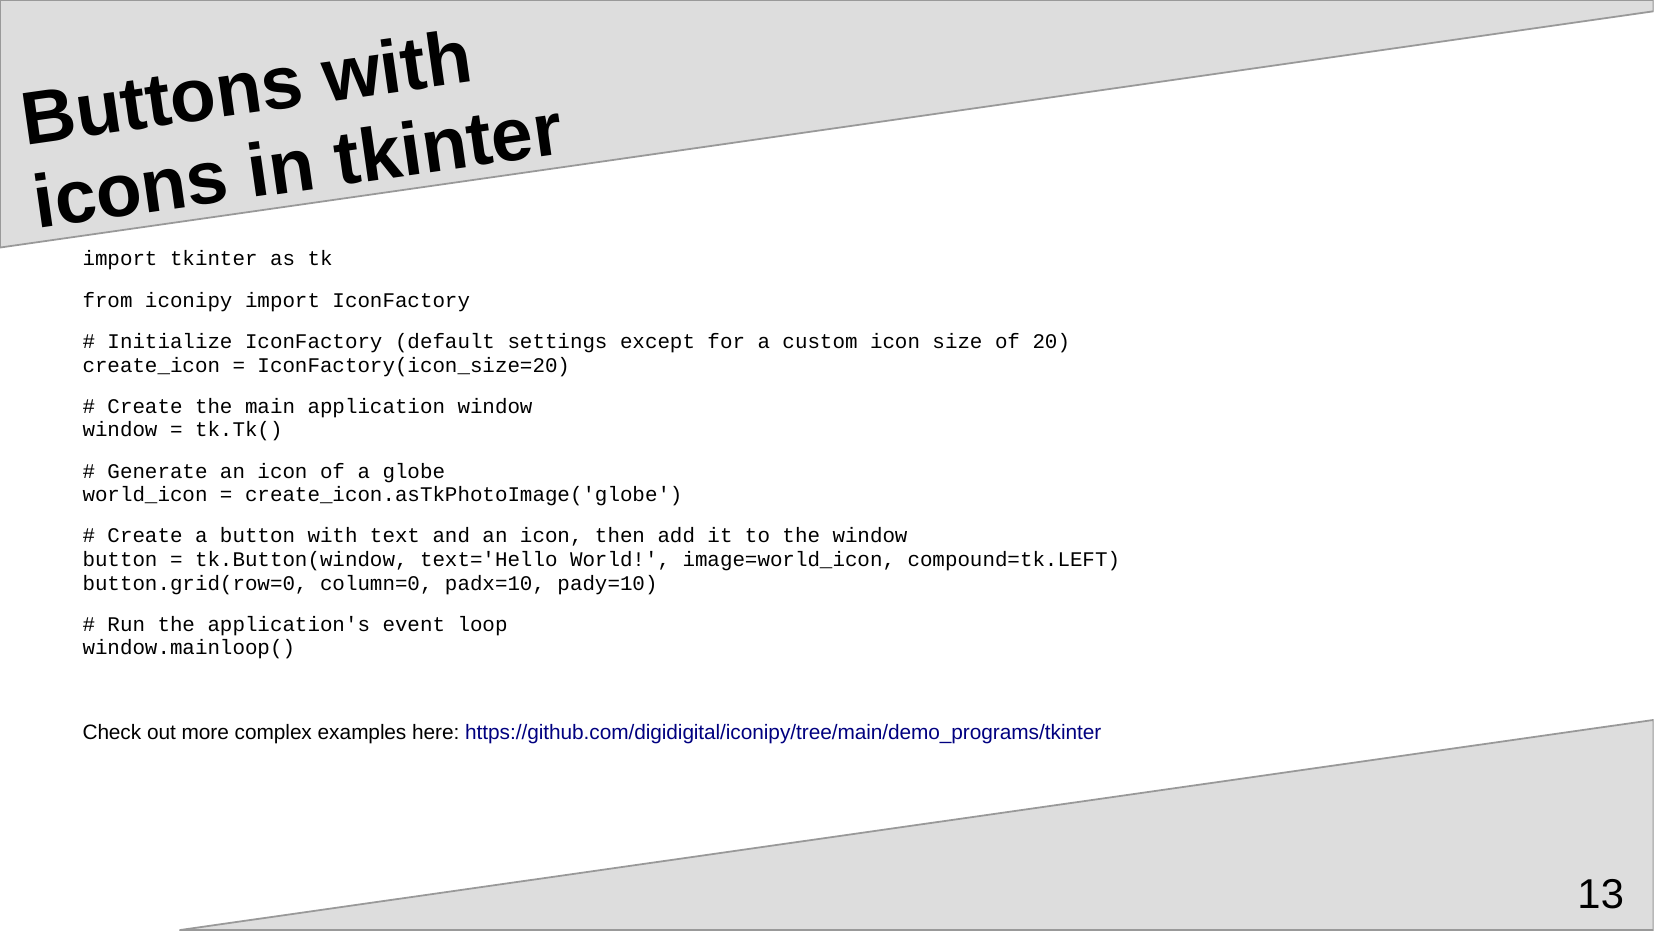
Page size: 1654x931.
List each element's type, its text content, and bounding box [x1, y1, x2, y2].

title Buttons with icons in tkinter [16, 0, 1502, 245]
list import tkinter as tk from iconipy import IconFactory # Initialize IconFactory (default settings except for a custom icon size of 20) create_icon = IconFactory(icon_size=20) # Create the main application window window = tk.Tk() # Generate an icon of a globe world_icon = create_icon.asTkPhotoImage('globe') # Create a button with text and an icon, then add it to the window button = tk.Button(window, text='Hello World!', image=world_icon, compound=tk.LEFT) button.grid(row=0, column=0, padx=10, pady=10) # Run the application's event loop window.mainloop() Check out more complex examples here: https://github.com/digidigital/iconipy/tree/main/demo_programs/tkinter [82, 248, 1538, 789]
